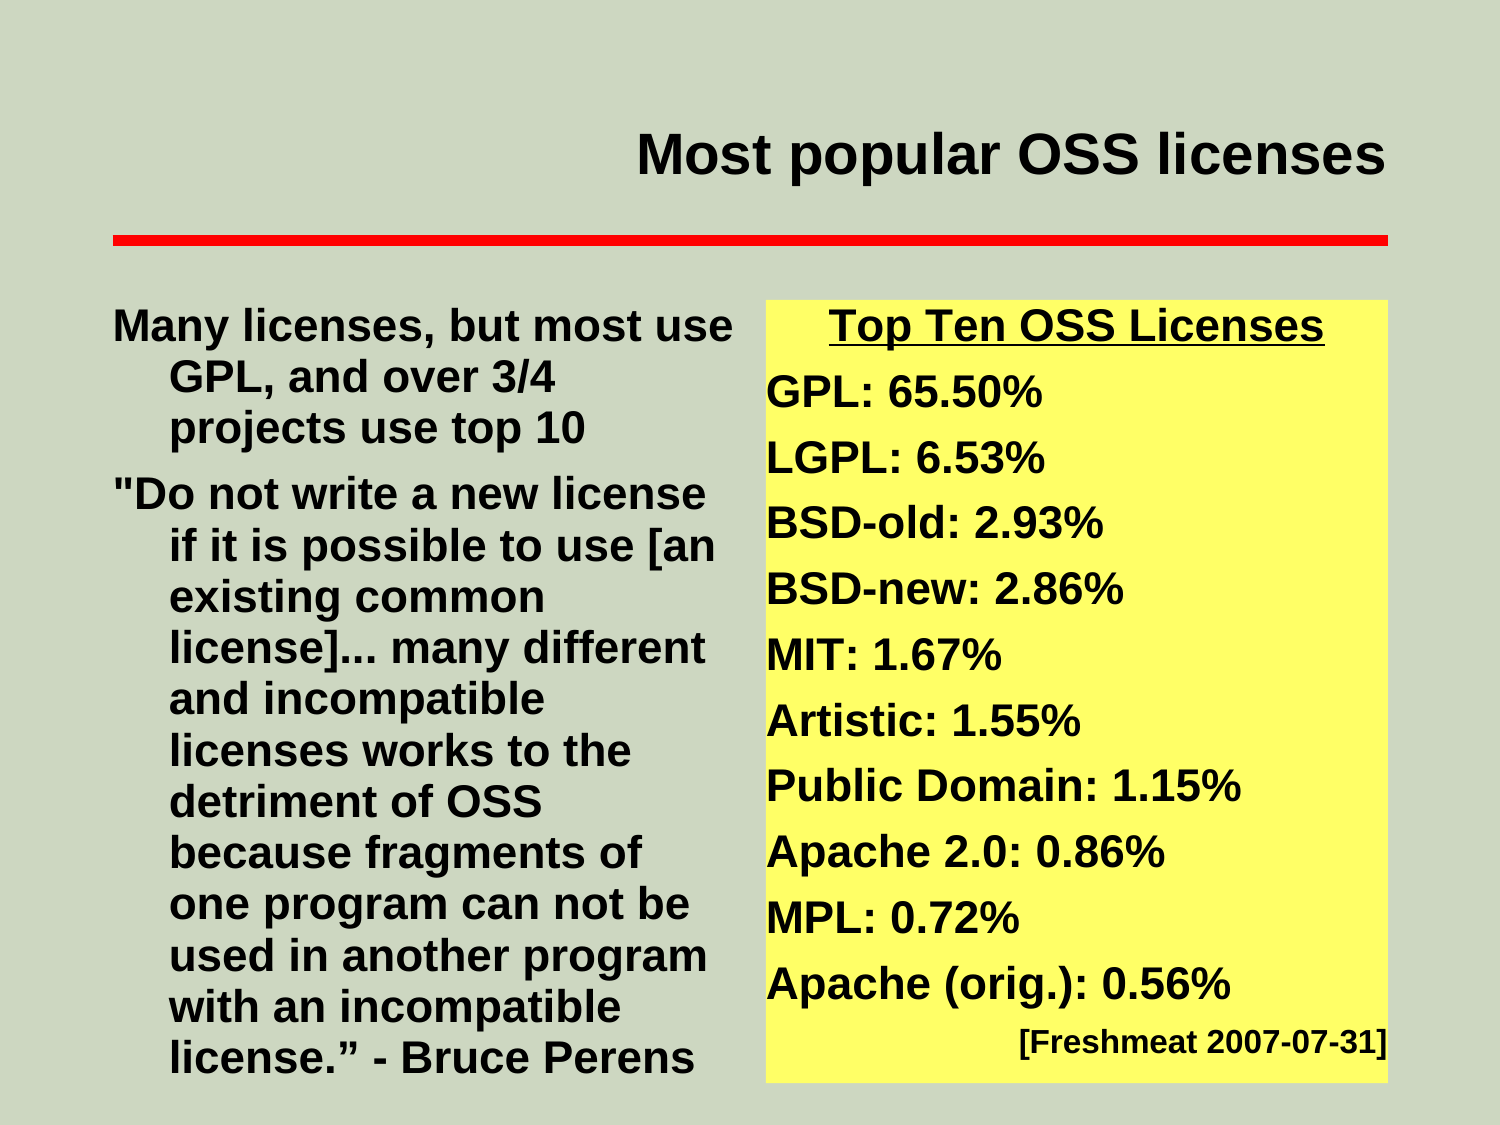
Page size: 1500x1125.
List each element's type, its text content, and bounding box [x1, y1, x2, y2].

list Many licenses, but most use GPL, and over 3/4 projects use top 10 "Do not write a new license if it is possible to use [an existing common license]... many different and incompatible licenses works to the detriment of OSS because fragments of one program can not be used in another program with an incompatible license.” - Bruce Perens [112, 299, 735, 1098]
list Top Ten OSS Licenses GPL: 65.50% LGPL: 6.53% BSD-old: 2.93% BSD-new: 2.86% MIT: 1.67% Artistic: 1.55% Public Domain: 1.15% Apache 2.0: 0.86% MPL: 0.72% Apache (orig.): 0.56% [Freshmeat 2007-07-31] [765, 299, 1388, 1084]
title Most popular OSS licenses [337, 85, 1388, 224]
